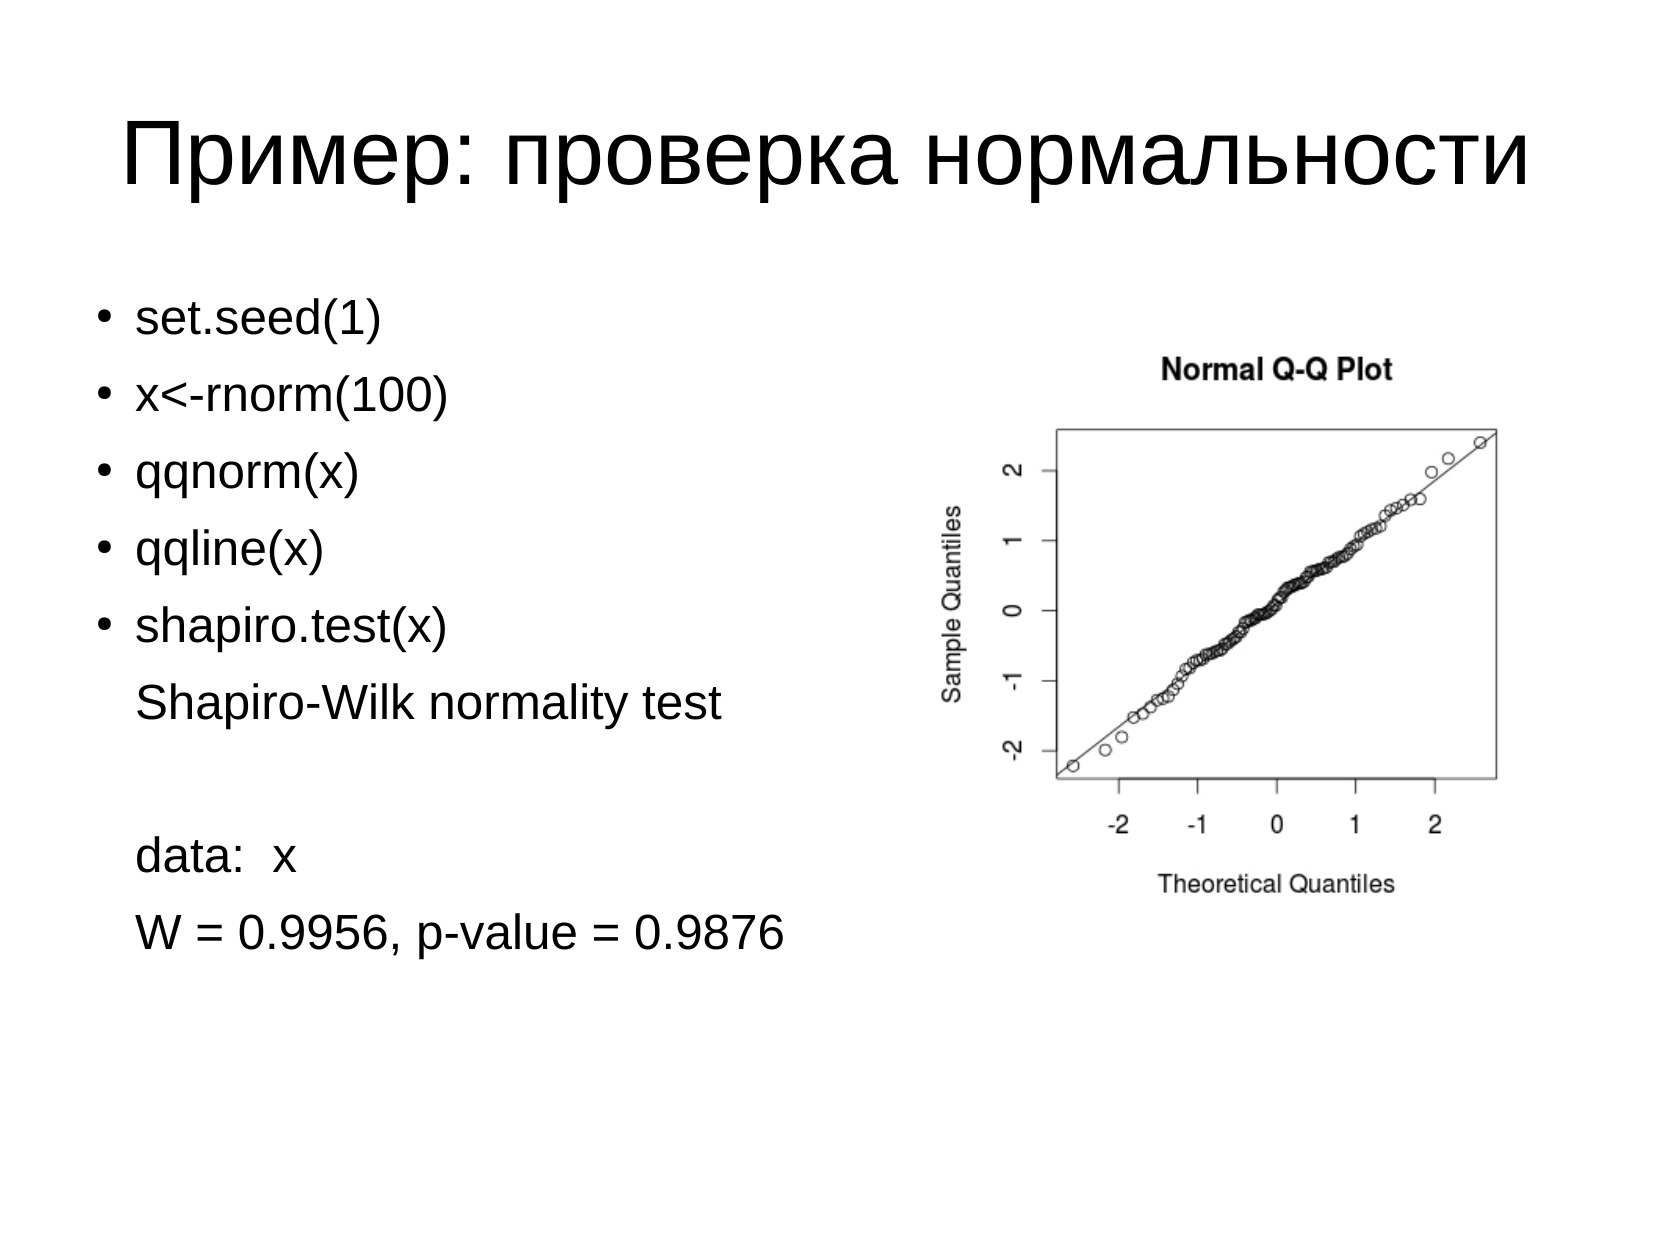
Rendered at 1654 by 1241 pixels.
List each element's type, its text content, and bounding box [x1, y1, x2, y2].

picture [934, 307, 1560, 933]
title Пример: проверка нормальности [82, 49, 1571, 257]
list set.seed(1) x<-rnorm(100) qqnorm(x) qqline(x) shapiro.test(x) Shapiro-Wilk normality test data: x W = 0.9956, p-value = 0.9876 [82, 290, 793, 1010]
